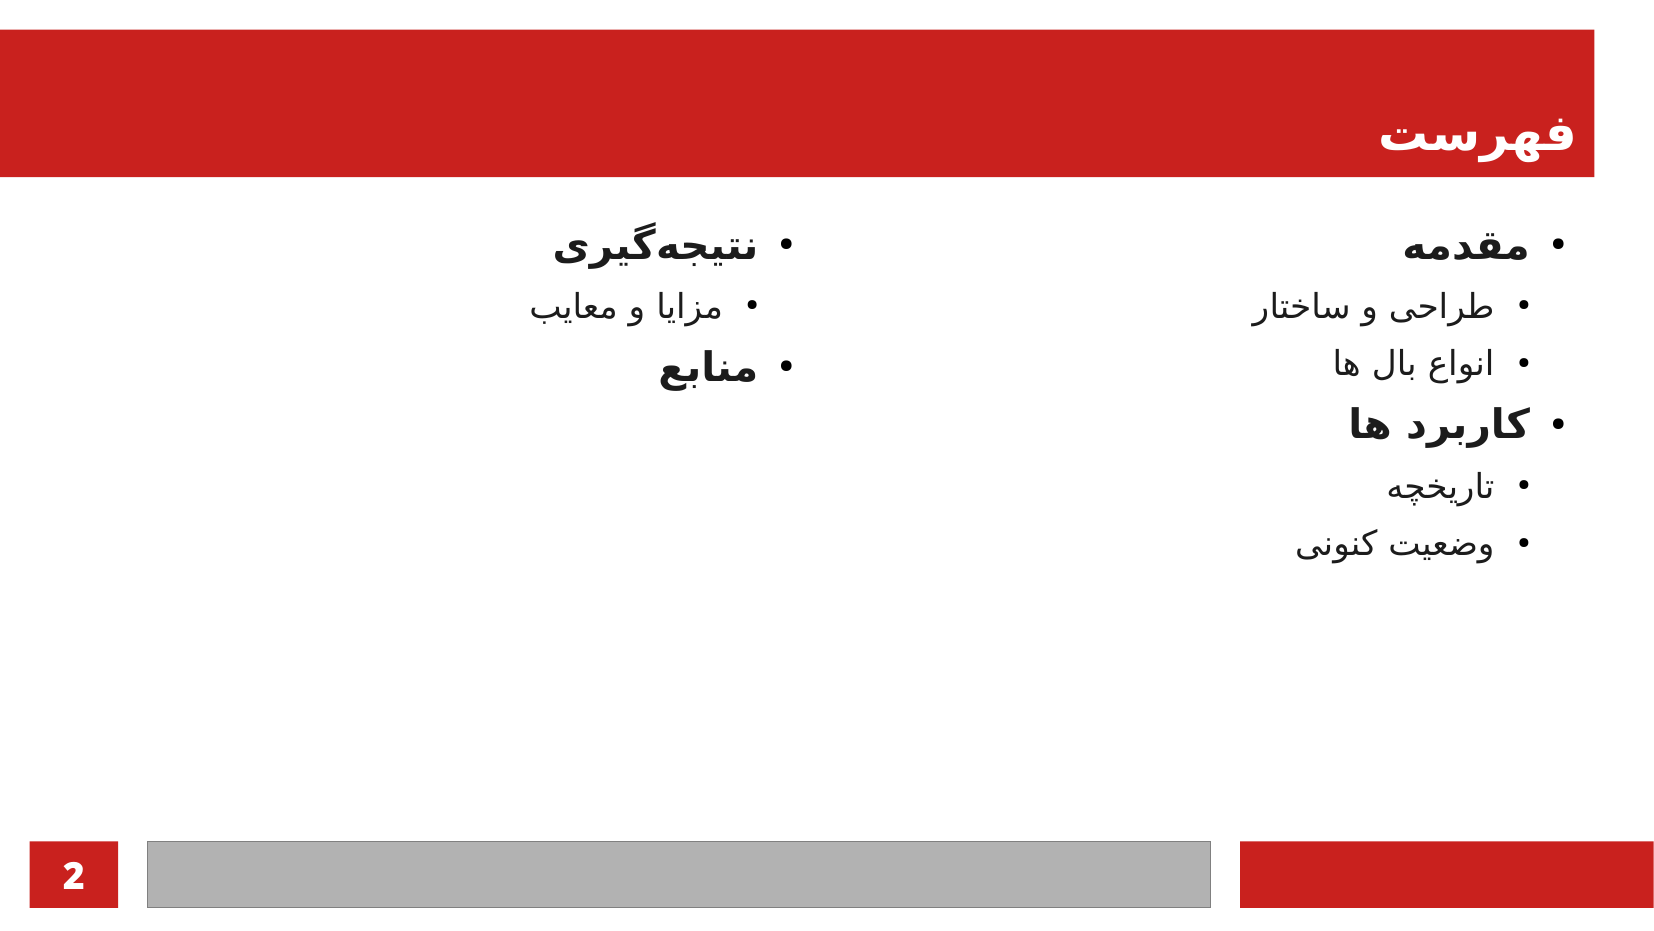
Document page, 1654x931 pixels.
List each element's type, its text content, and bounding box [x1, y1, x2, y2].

title فهرست [59, 44, 1595, 163]
list نتیجه‌گیری مزایا و معایب منابع [59, 221, 794, 798]
list مقدمه طراحی و ساختار انواع بال ها کاربرد ها تاریخچه وضعیت کنونی [830, 221, 1566, 798]
